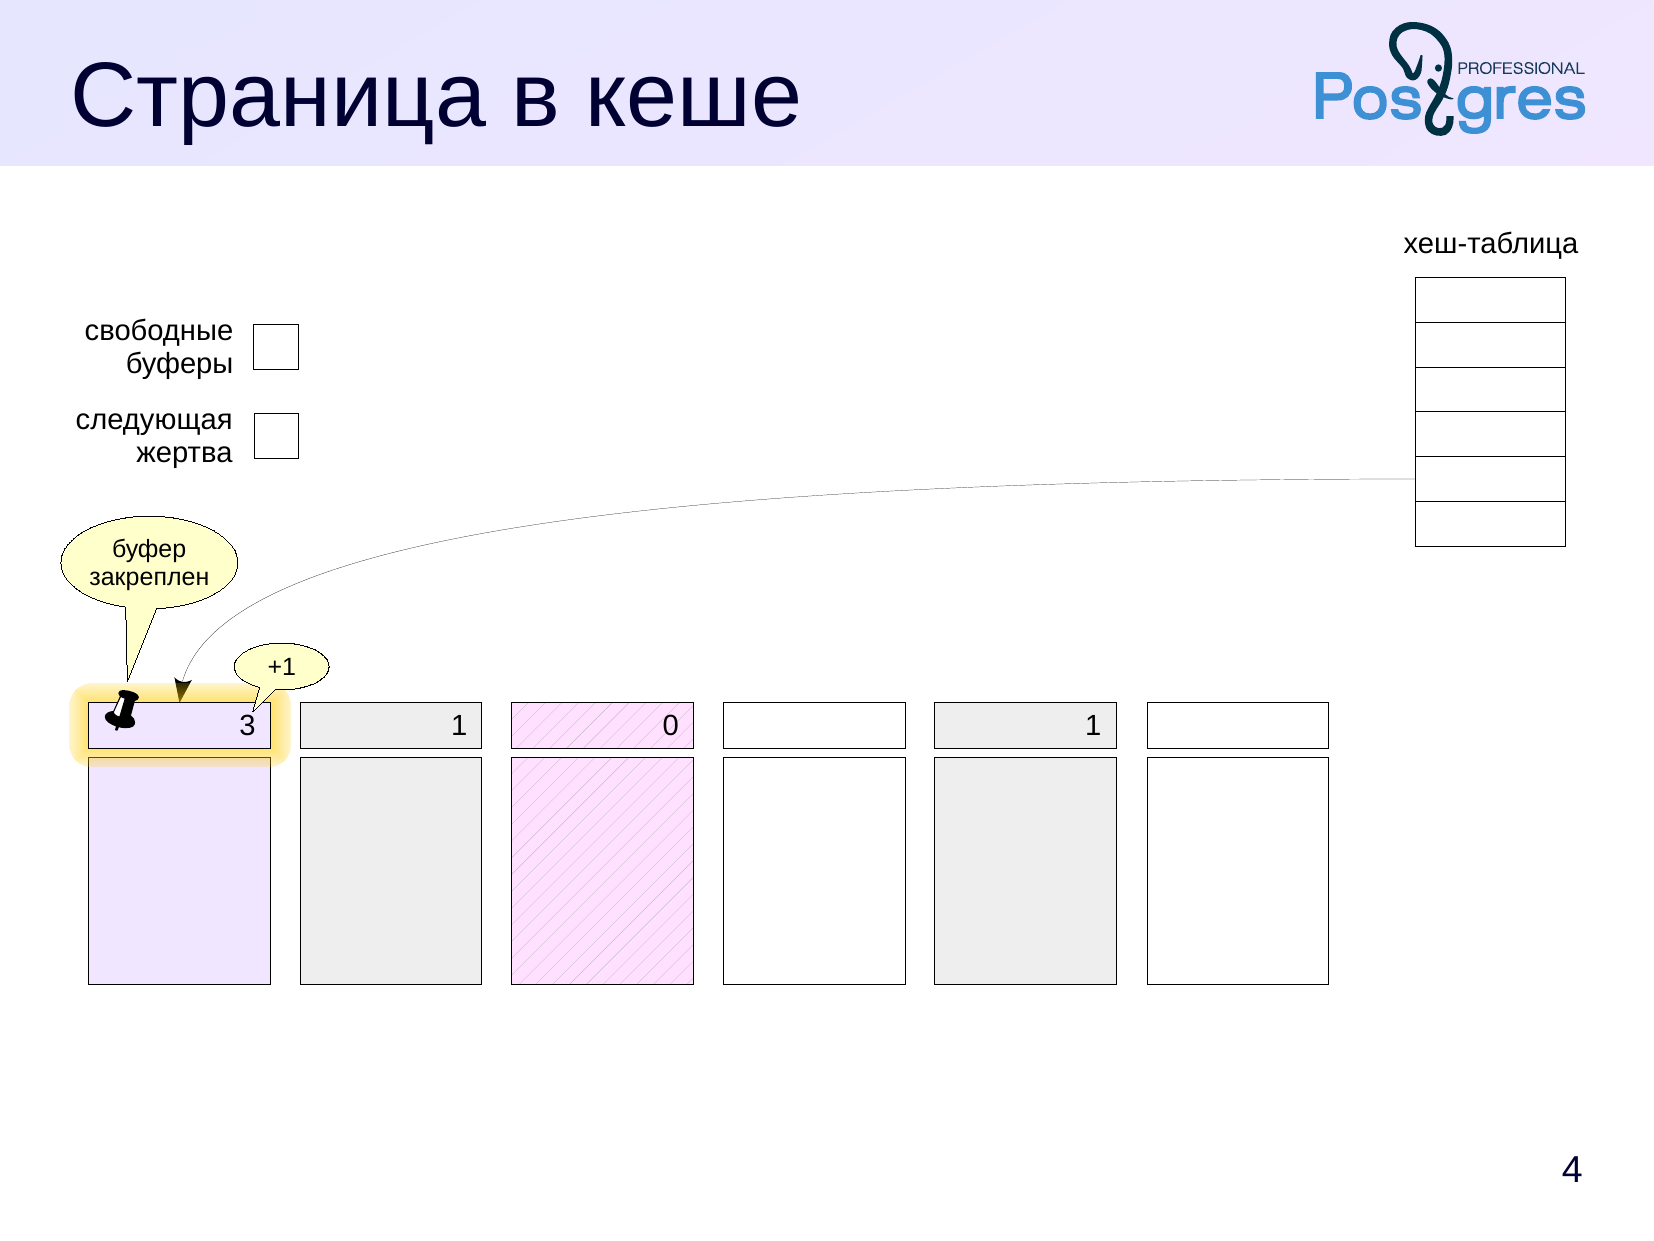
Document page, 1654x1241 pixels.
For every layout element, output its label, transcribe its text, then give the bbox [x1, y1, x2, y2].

text_box 1 [300, 702, 482, 749]
text_box [1147, 702, 1329, 749]
text_box [1415, 277, 1566, 547]
text_box свободные буферы [69, 306, 249, 387]
text_box 0 [511, 702, 694, 749]
text_box [1147, 757, 1329, 985]
text_box [511, 757, 694, 985]
text_box [254, 413, 299, 459]
text_box 1 [934, 702, 1117, 749]
text_box +1 [234, 643, 330, 712]
text_box [723, 702, 906, 749]
text_box [69, 684, 291, 985]
title Страница в кеше [70, 43, 1241, 147]
text_box [253, 324, 299, 370]
text_box 3 [88, 702, 271, 749]
text_box следующая жертва [60, 395, 248, 476]
text_box [300, 757, 482, 985]
text_box [934, 757, 1117, 985]
text_box [723, 757, 906, 985]
text_box буфер закреплен [60, 516, 238, 682]
text_box хеш-таблица [1388, 219, 1594, 268]
